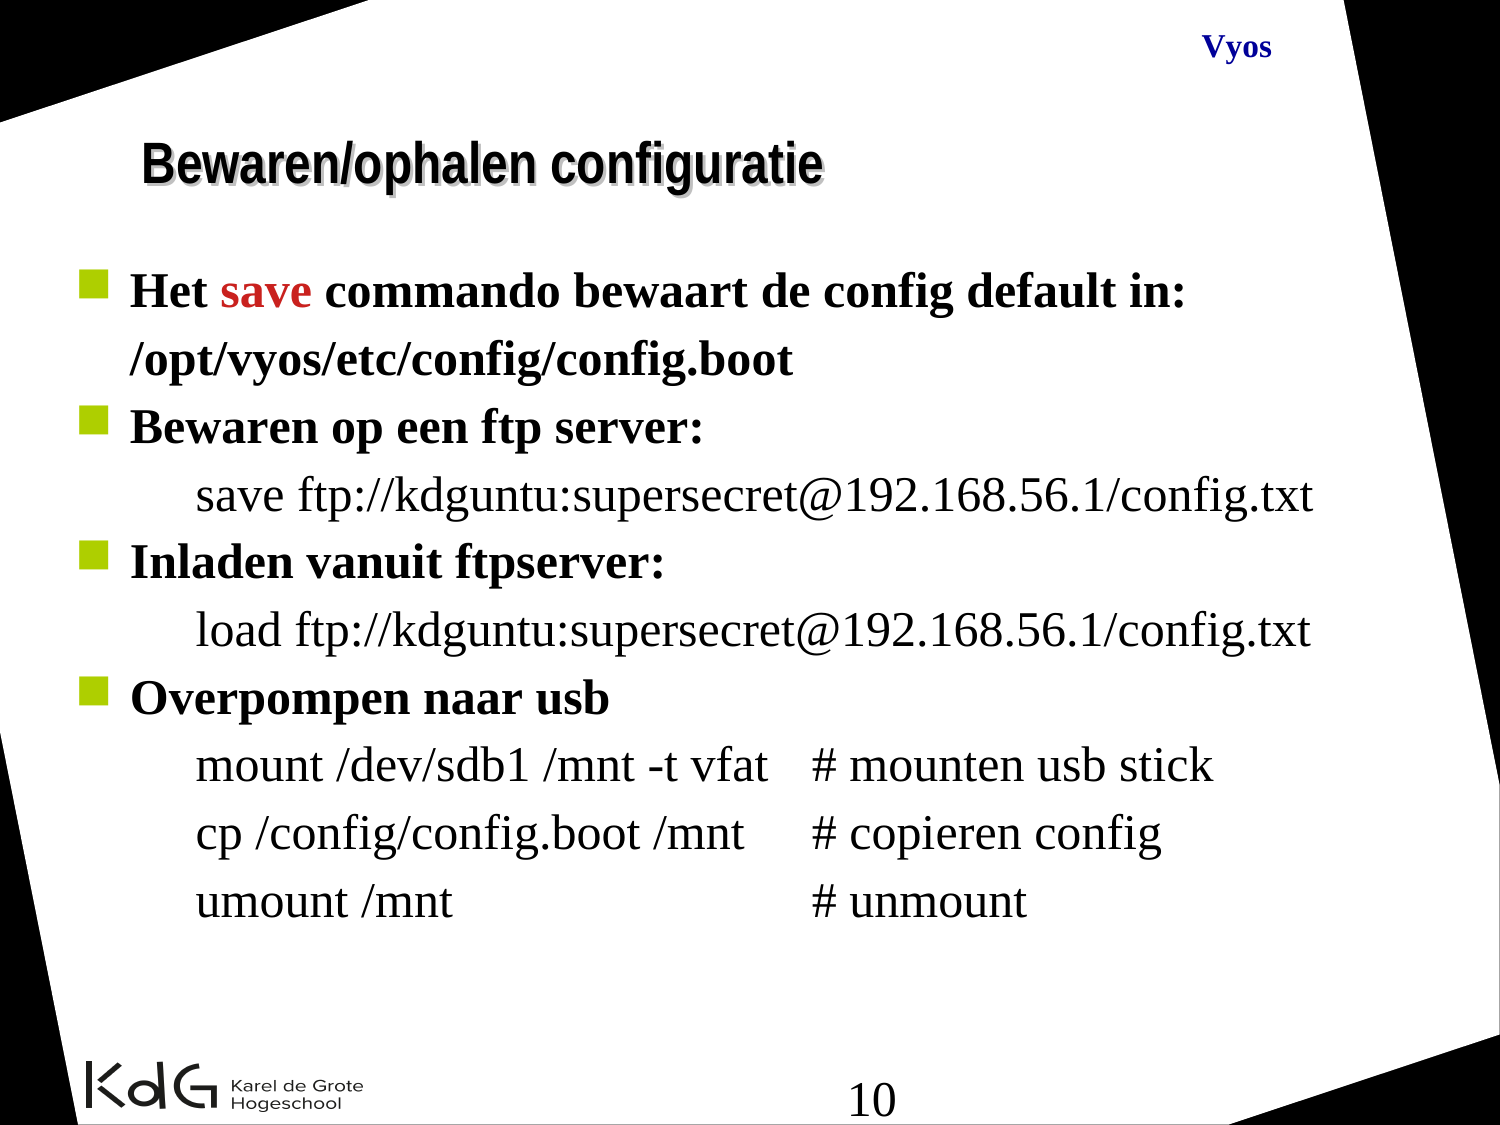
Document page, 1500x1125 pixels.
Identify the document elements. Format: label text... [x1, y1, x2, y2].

list Het save commando bewaart de config default in: /opt/vyos/etc/config/config.boot Bewaren op een ftp server: save ftp://kdguntu:supersecret@192.168.56.1/config.txt Inladen vanuit ftpserver: load ftp://kdguntu:supersecret@192.168.56.1/config.txt Overpompen naar usb mount /dev/sdb1 /mnt -t vfat # mounten usb stick cp /config/config.boot /mnt # copieren config umount /mnt # unmount [75, 263, 1425, 1125]
title Bewaren/ophalen configuratie [141, 72, 1447, 253]
